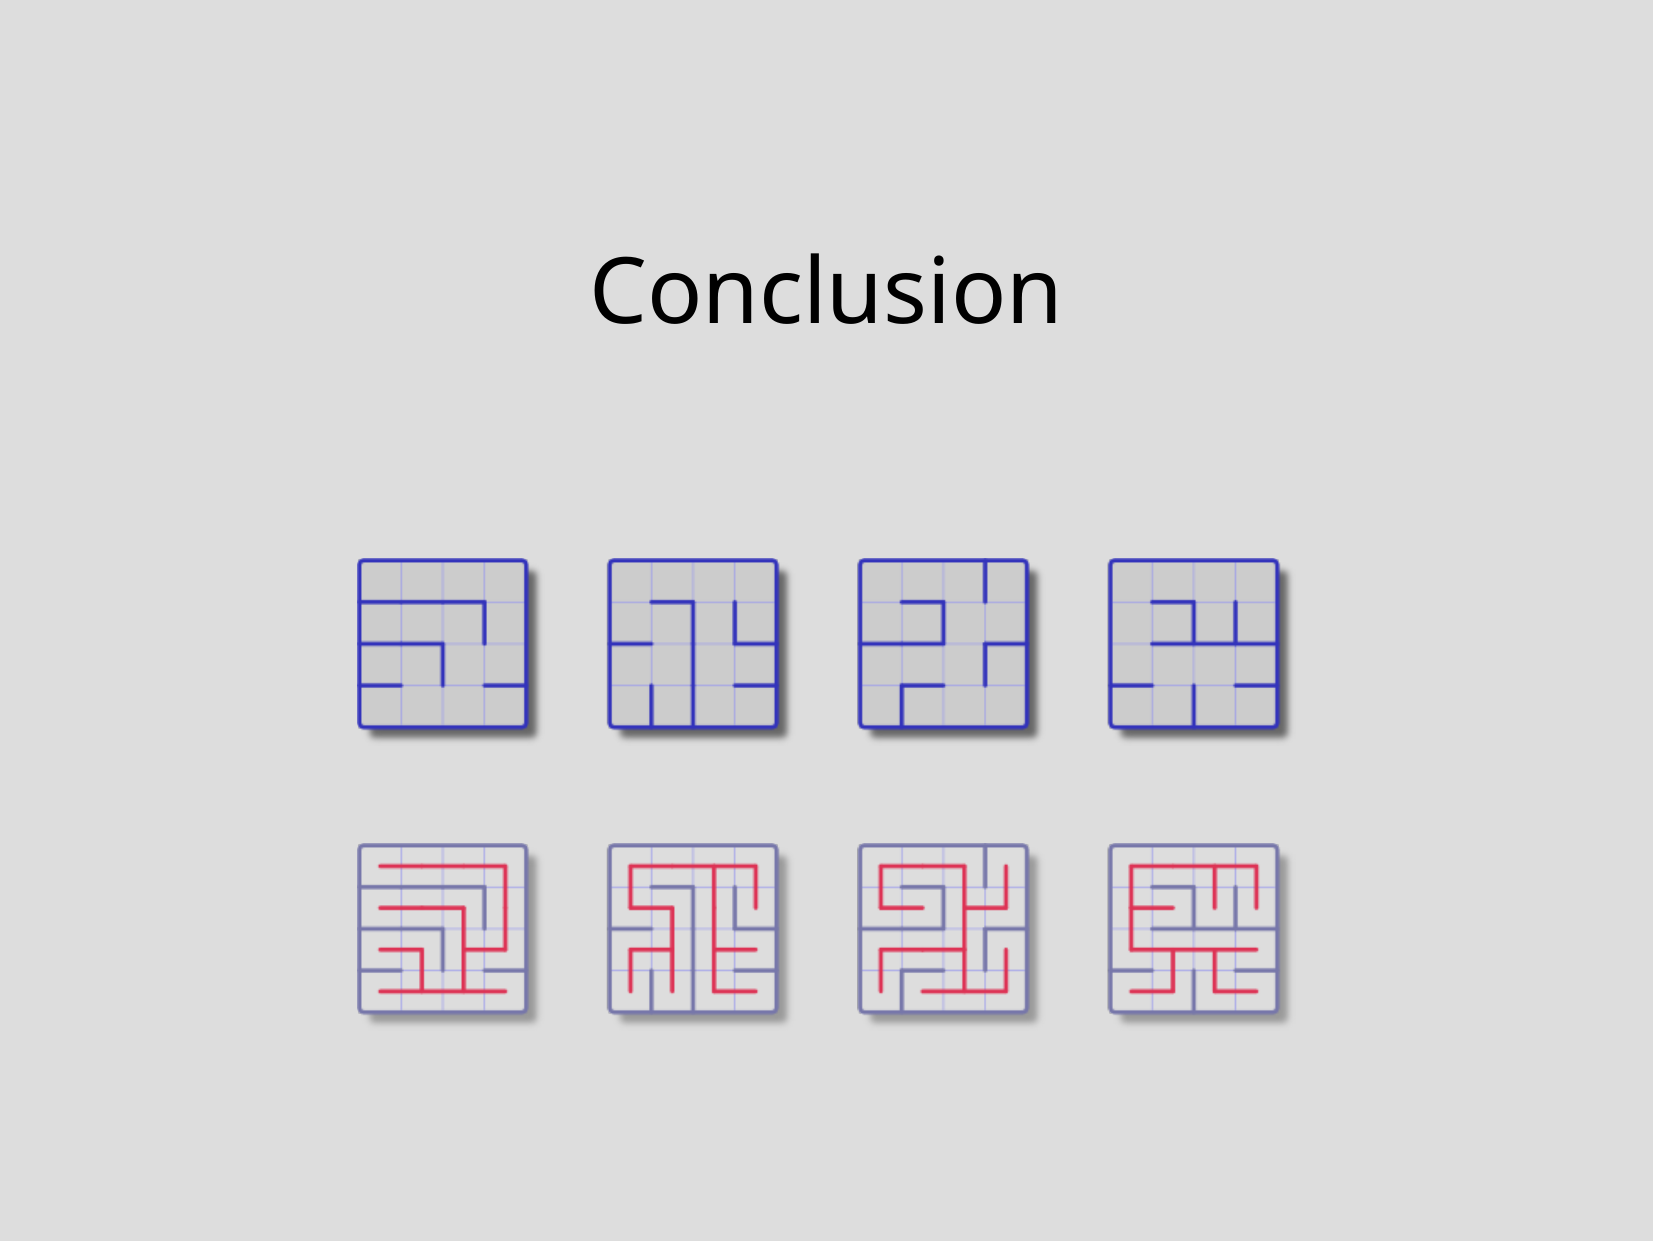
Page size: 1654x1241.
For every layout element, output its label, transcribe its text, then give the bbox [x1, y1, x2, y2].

picture [357, 558, 1296, 746]
picture [357, 843, 1296, 1031]
title Conclusion [82, 184, 1571, 392]
